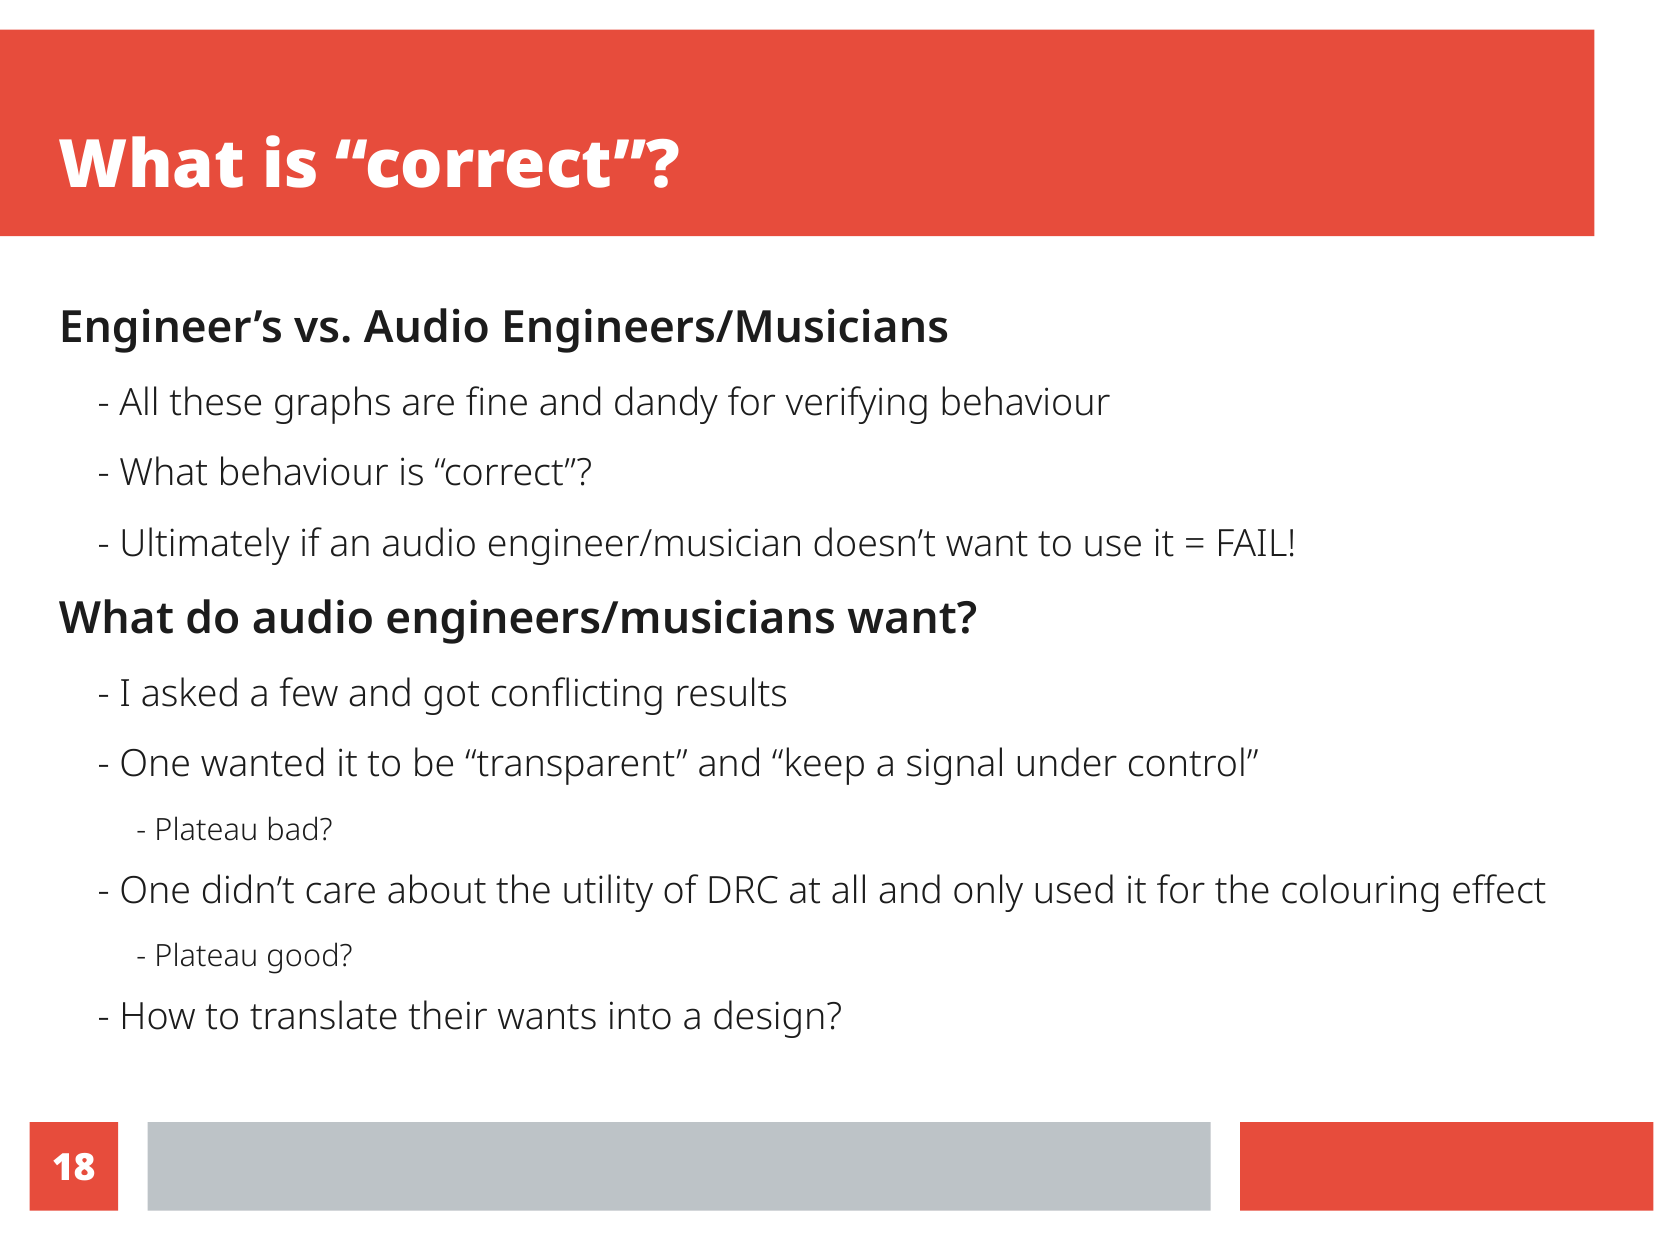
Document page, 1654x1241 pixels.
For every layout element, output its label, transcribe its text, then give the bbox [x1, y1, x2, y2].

list Engineer’s vs. Audio Engineers/Musicians - All these graphs are fine and dandy for verifying behaviour - What behaviour is “correct”? - Ultimately if an audio engineer/musician doesn’t want to use it = FAIL! What do audio engineers/musicians want? - I asked a few and got conflicting results - One wanted it to be “transparent” and “keep a signal under control” - Plateau bad? - One didn’t care about the utility of DRC at all and only used it for the colouring effect - Plateau good? - How to translate their wants into a design? [59, 295, 1565, 1063]
title What is “correct”? [59, 59, 1595, 207]
